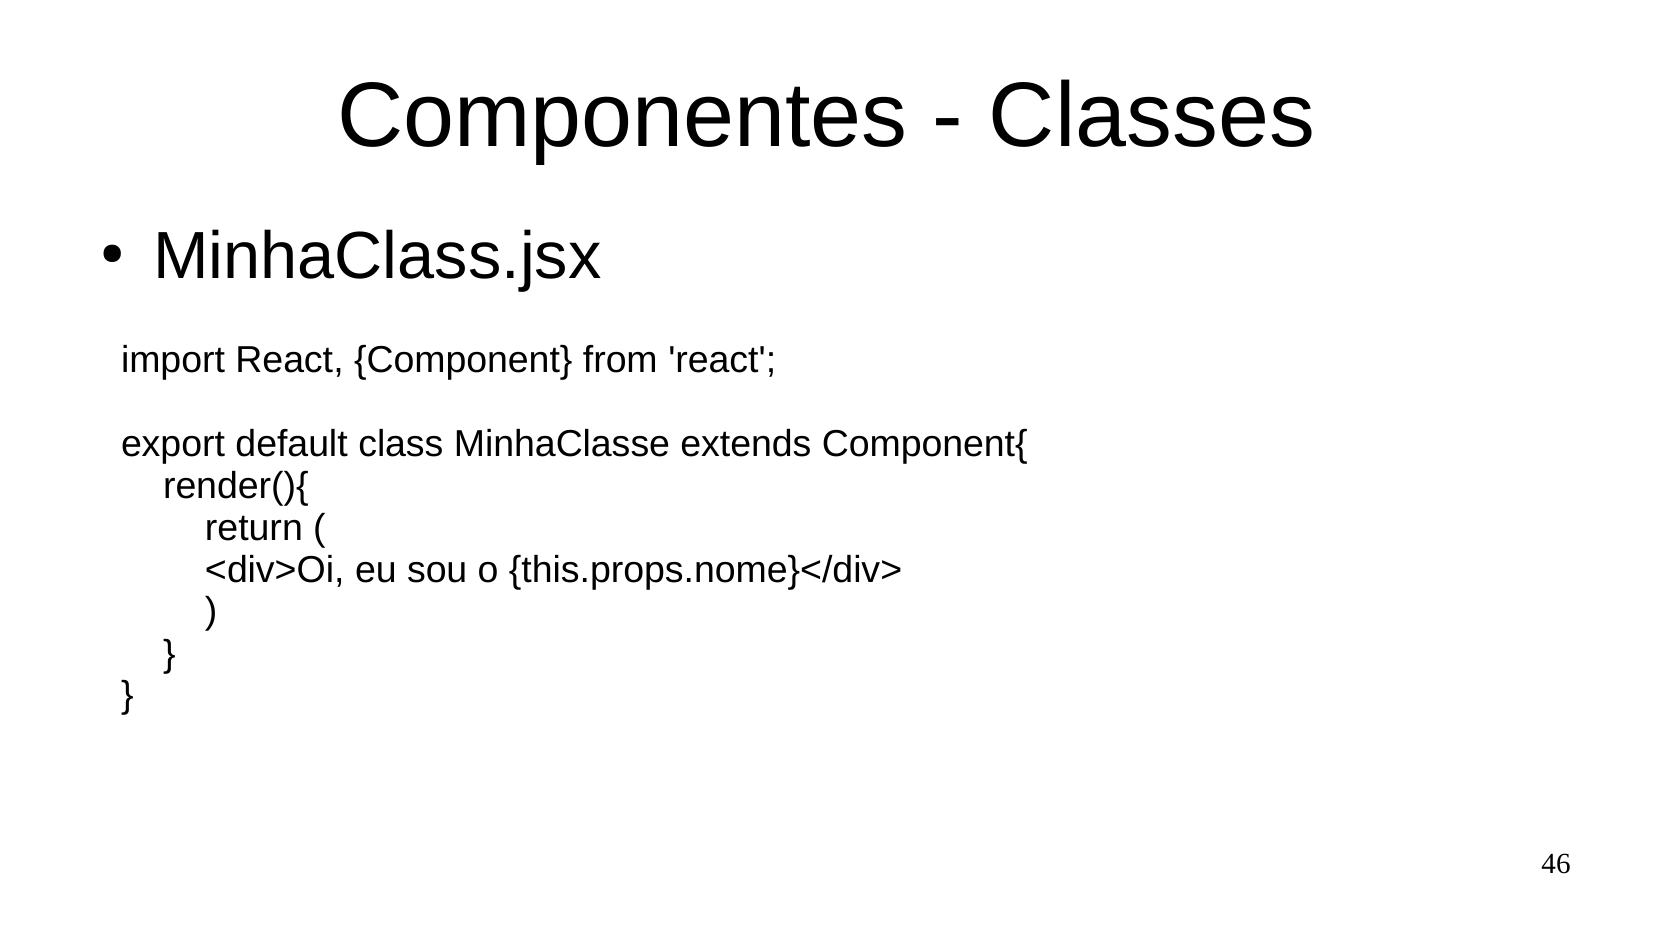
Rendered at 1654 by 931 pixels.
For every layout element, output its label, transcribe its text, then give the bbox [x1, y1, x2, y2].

text_box import React, {Component} from 'react'; export default class MinhaClasse extends Component{ render(){ return ( <div>Oi, eu sou o {this.props.nome}</div> ) } } [106, 330, 1312, 724]
list MinhaClass.jsx [82, 217, 1571, 758]
title Componentes - Classes [82, 37, 1571, 193]
